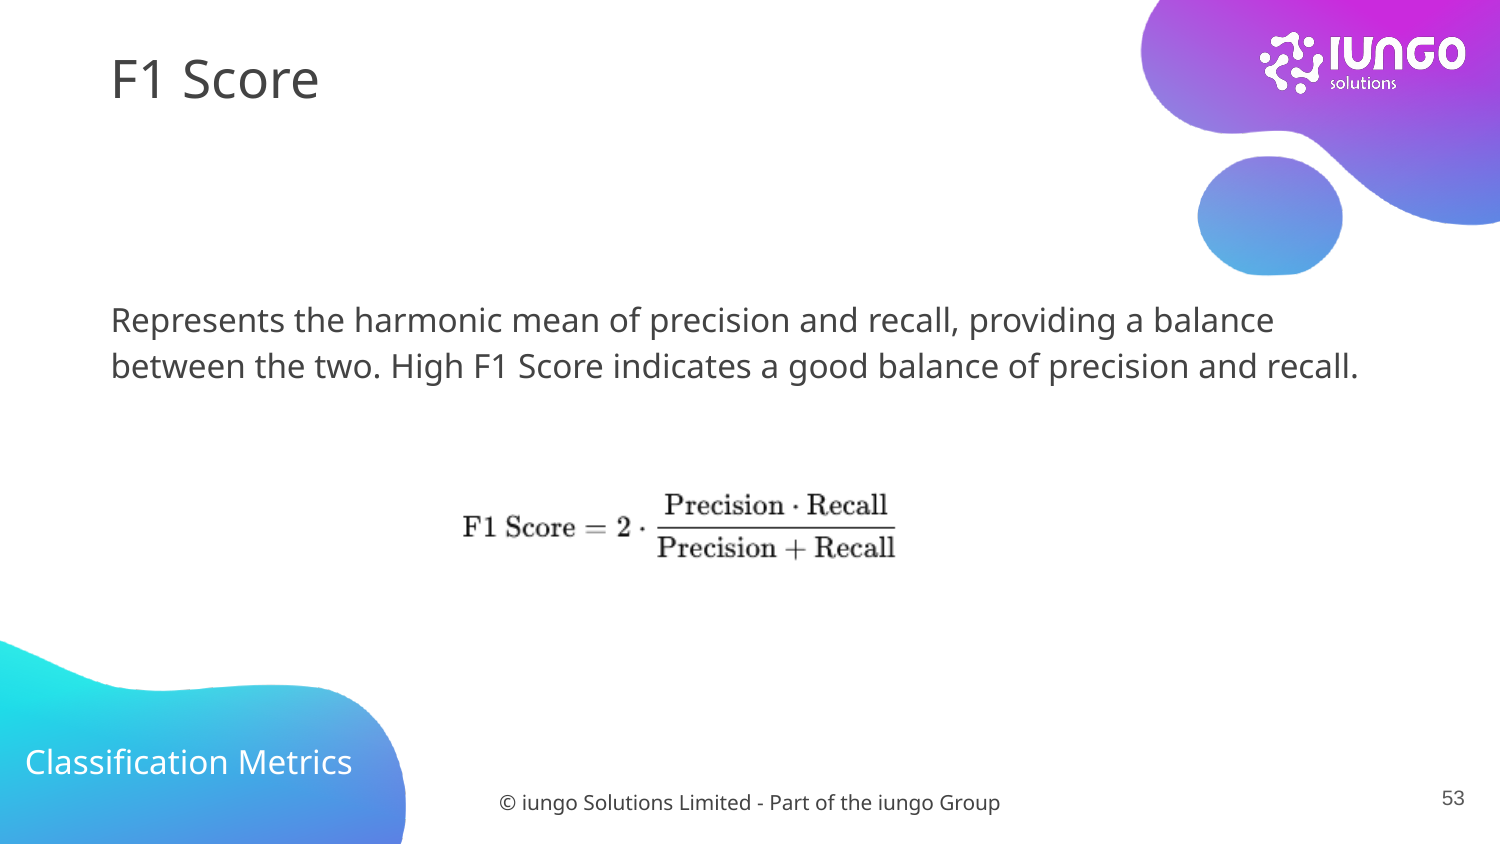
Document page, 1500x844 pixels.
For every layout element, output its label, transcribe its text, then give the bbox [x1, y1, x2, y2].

slide_number <number> [1389, 764, 1480, 830]
picture [0, 0, 1500, 844]
list Represents the harmonic mean of precision and recall, providing a balance between the two. High F1 Score indicates a good balance of precision and recall. [95, 278, 1390, 412]
subtitle Classification Metrics [9, 719, 411, 844]
title F1 Score [95, 30, 924, 125]
